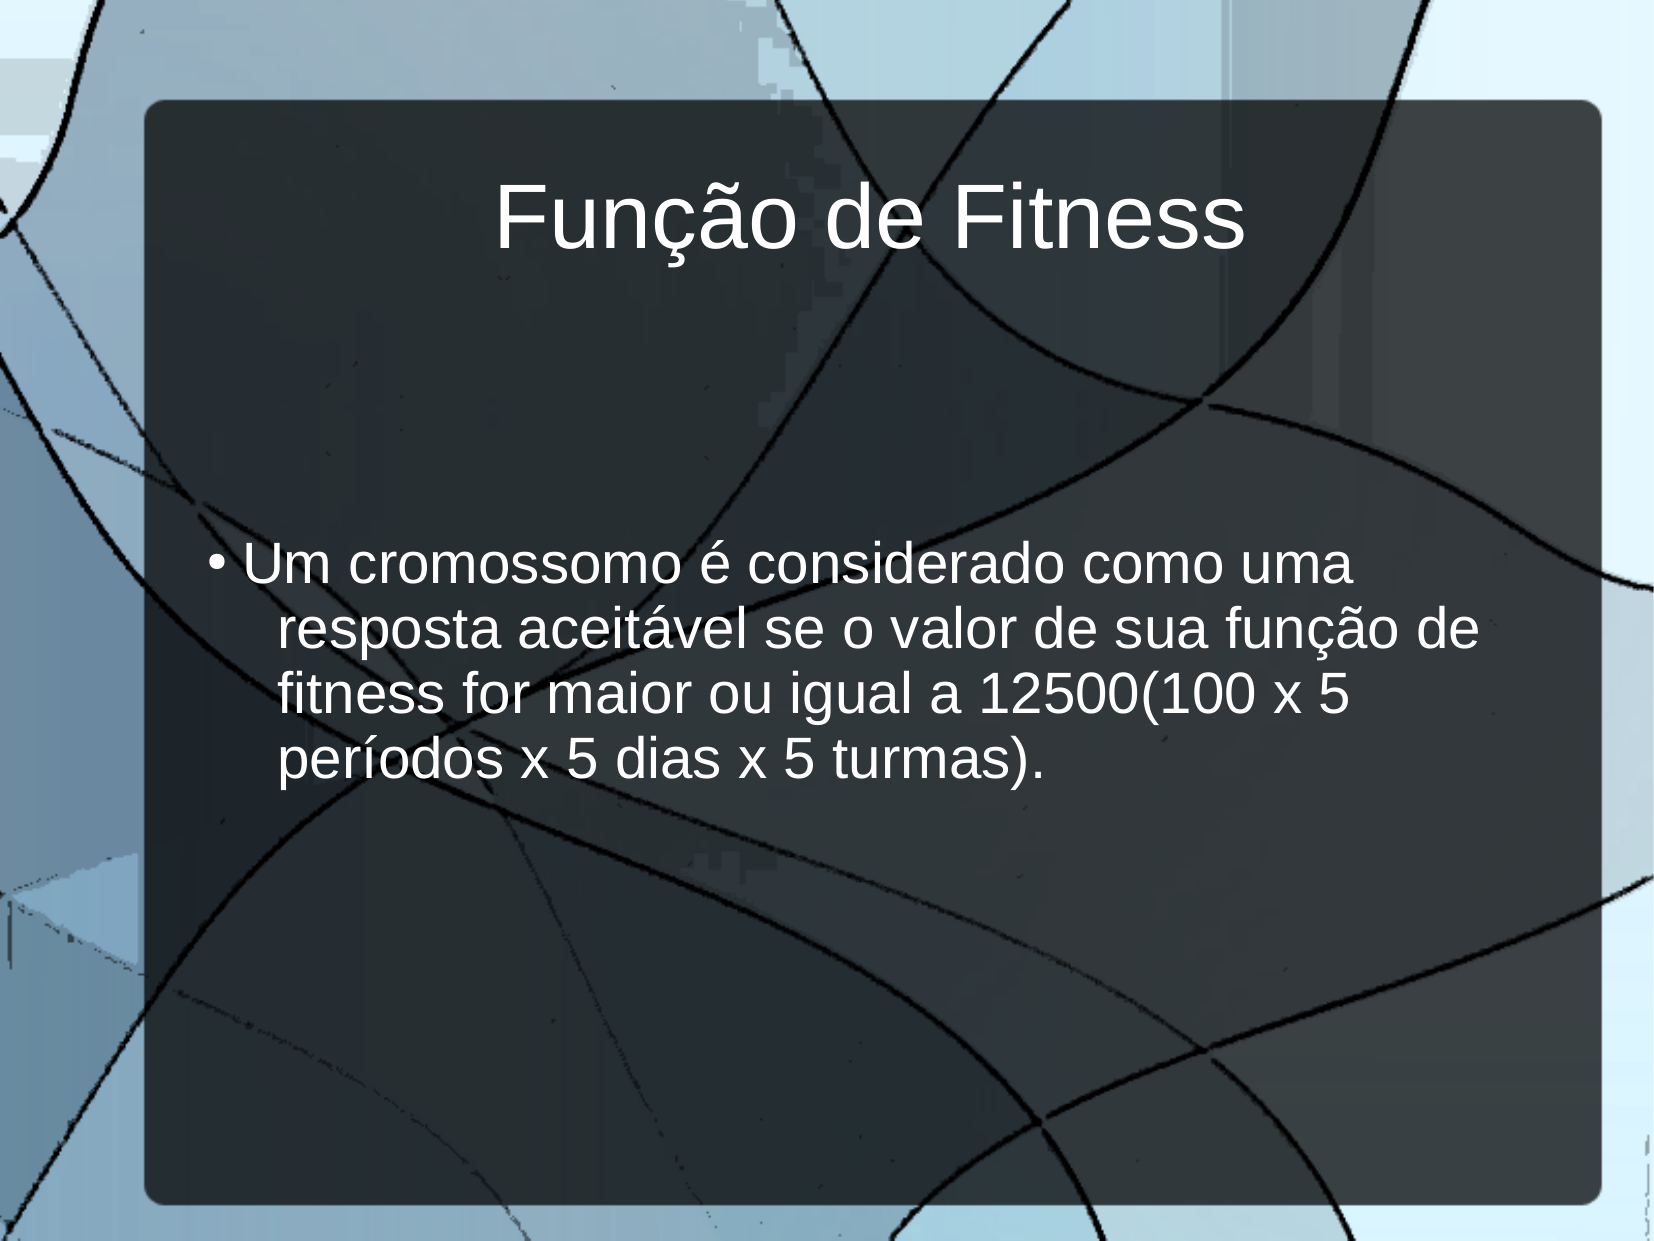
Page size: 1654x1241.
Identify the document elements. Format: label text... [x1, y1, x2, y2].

subtitle Um cromossomo é considerado como uma resposta aceitável se o valor de sua função de fitness for maior ou igual a 12500(100 x 5 períodos x 5 dias x 5 turmas). [206, 356, 1571, 1161]
picture [0, 0, 1654, 1241]
title Função de Fitness [159, 115, 1583, 318]
